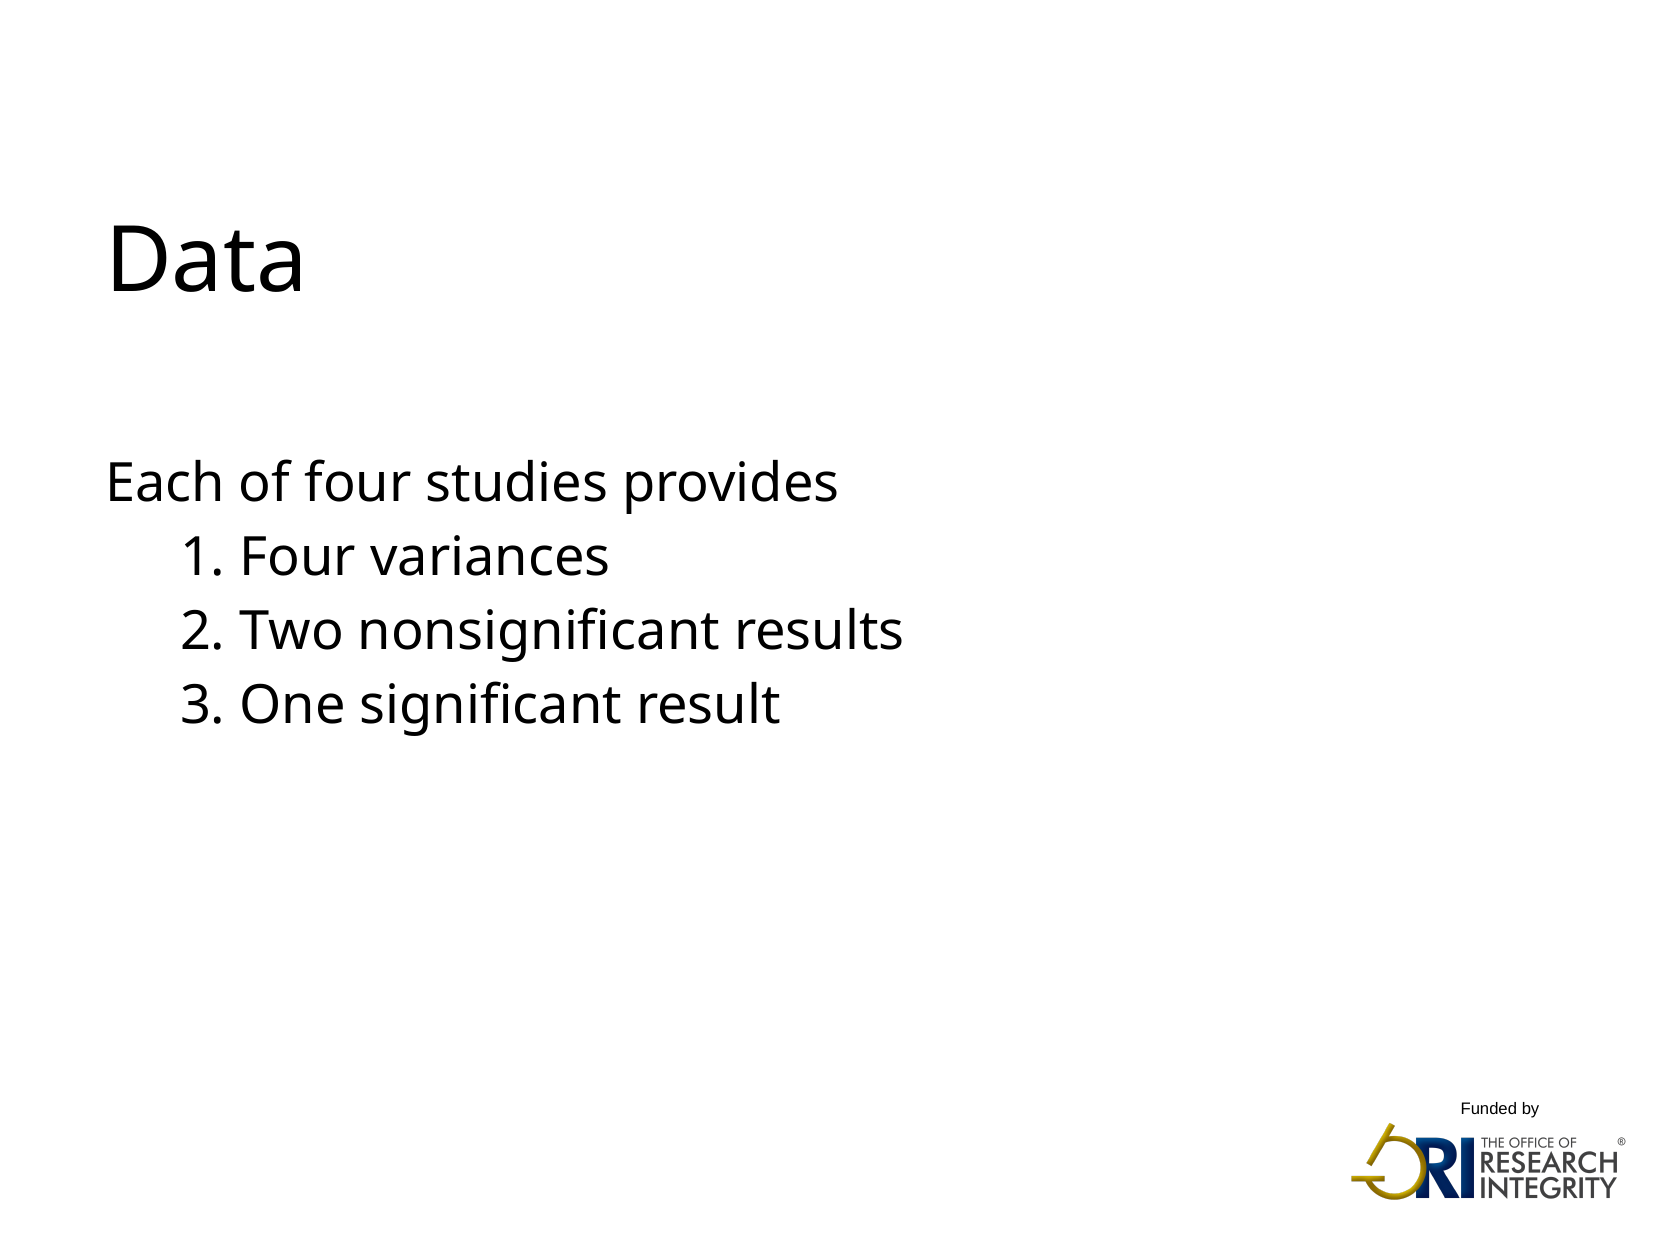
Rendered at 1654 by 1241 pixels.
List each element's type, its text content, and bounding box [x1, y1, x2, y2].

text_box Funded by [1380, 1091, 1621, 1126]
picture [1341, 1110, 1636, 1216]
title Data Each of four studies provides 1. Four variances 2. Two nonsignificant results 3. One significant result [105, 224, 1594, 708]
